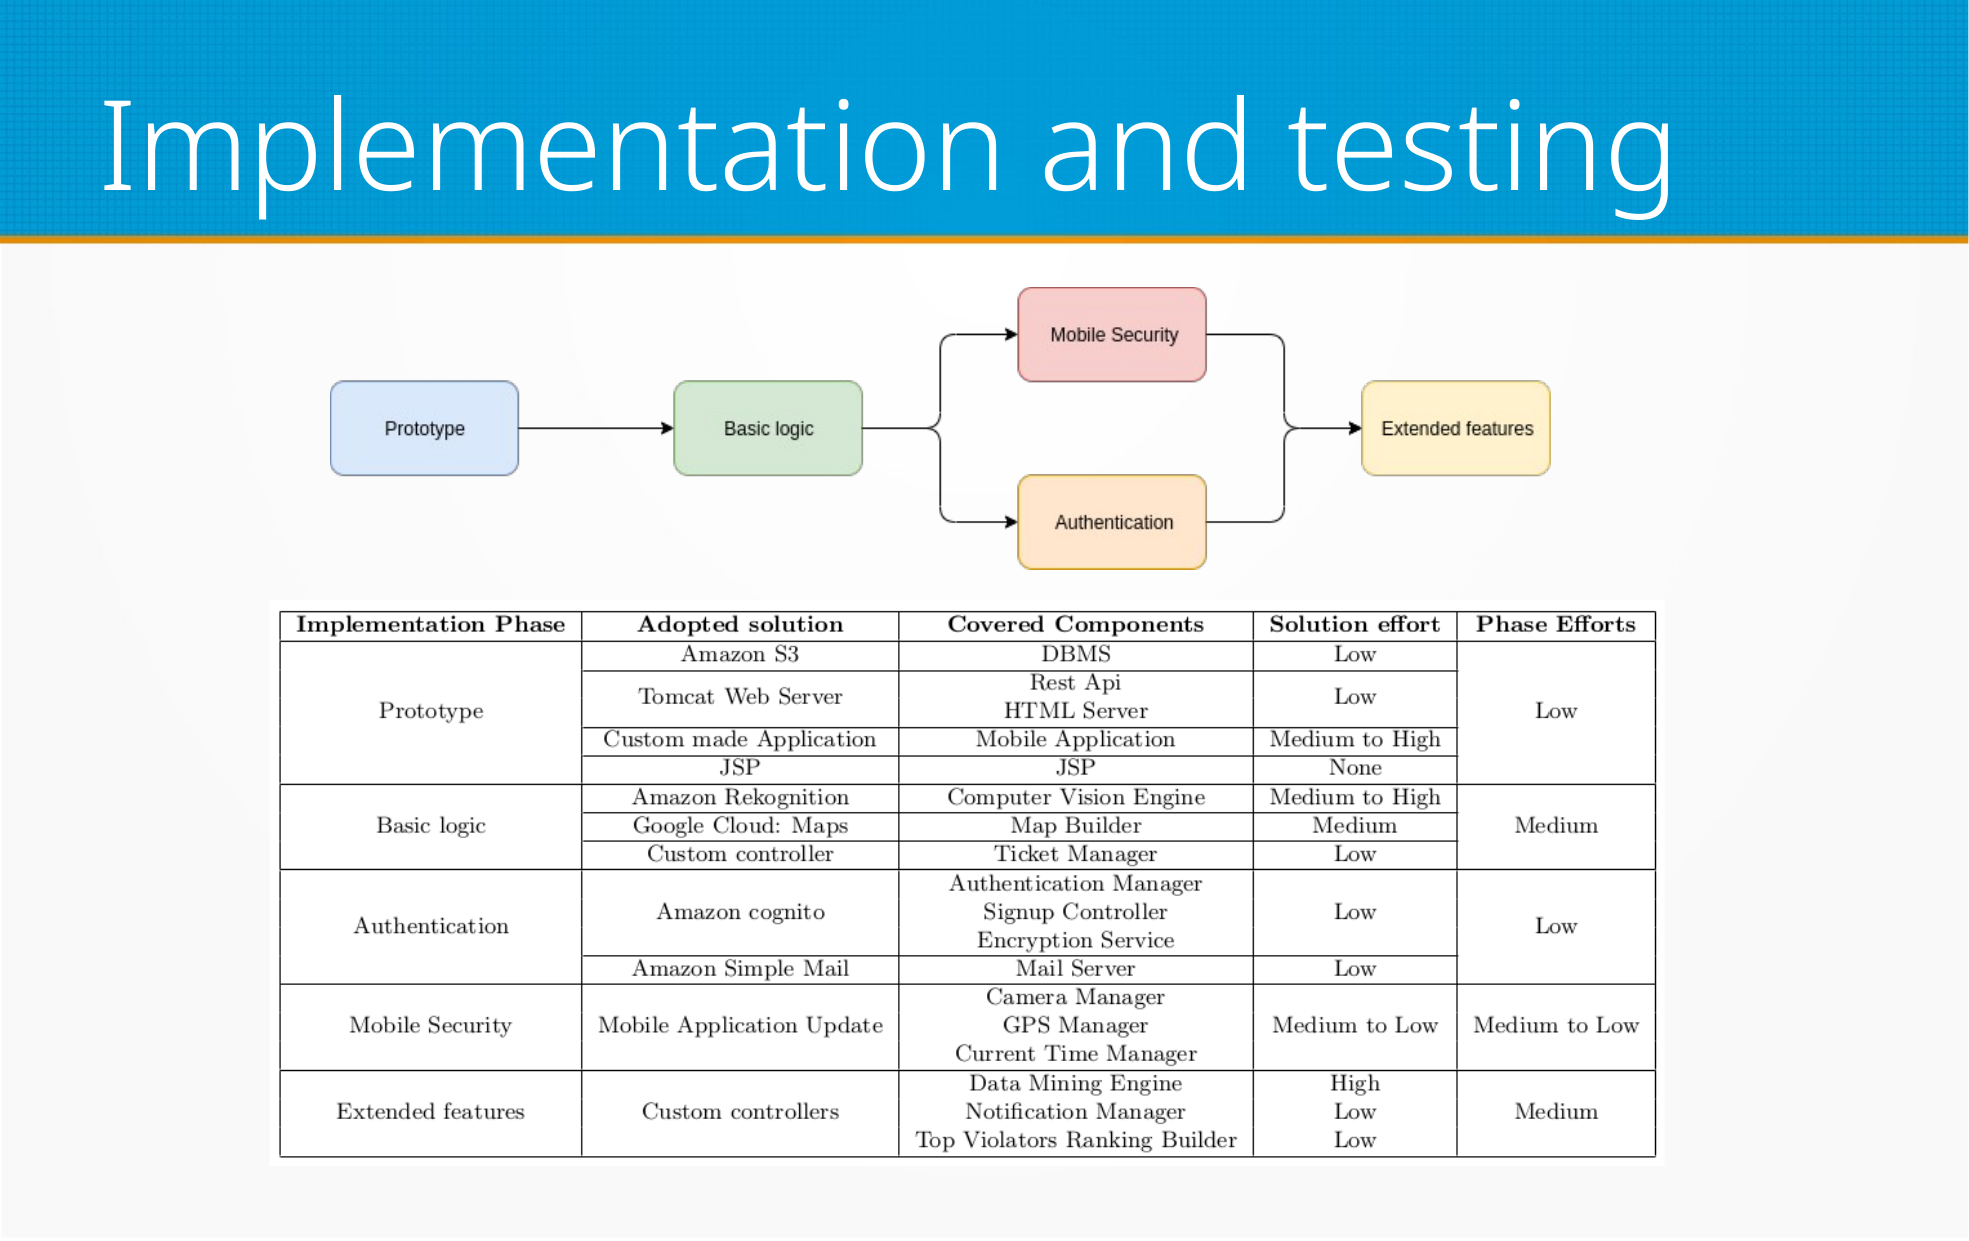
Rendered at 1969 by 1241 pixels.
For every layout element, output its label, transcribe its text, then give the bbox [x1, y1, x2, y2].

title Implementation and testing [98, 19, 1870, 227]
picture [0, 233, 1969, 1241]
